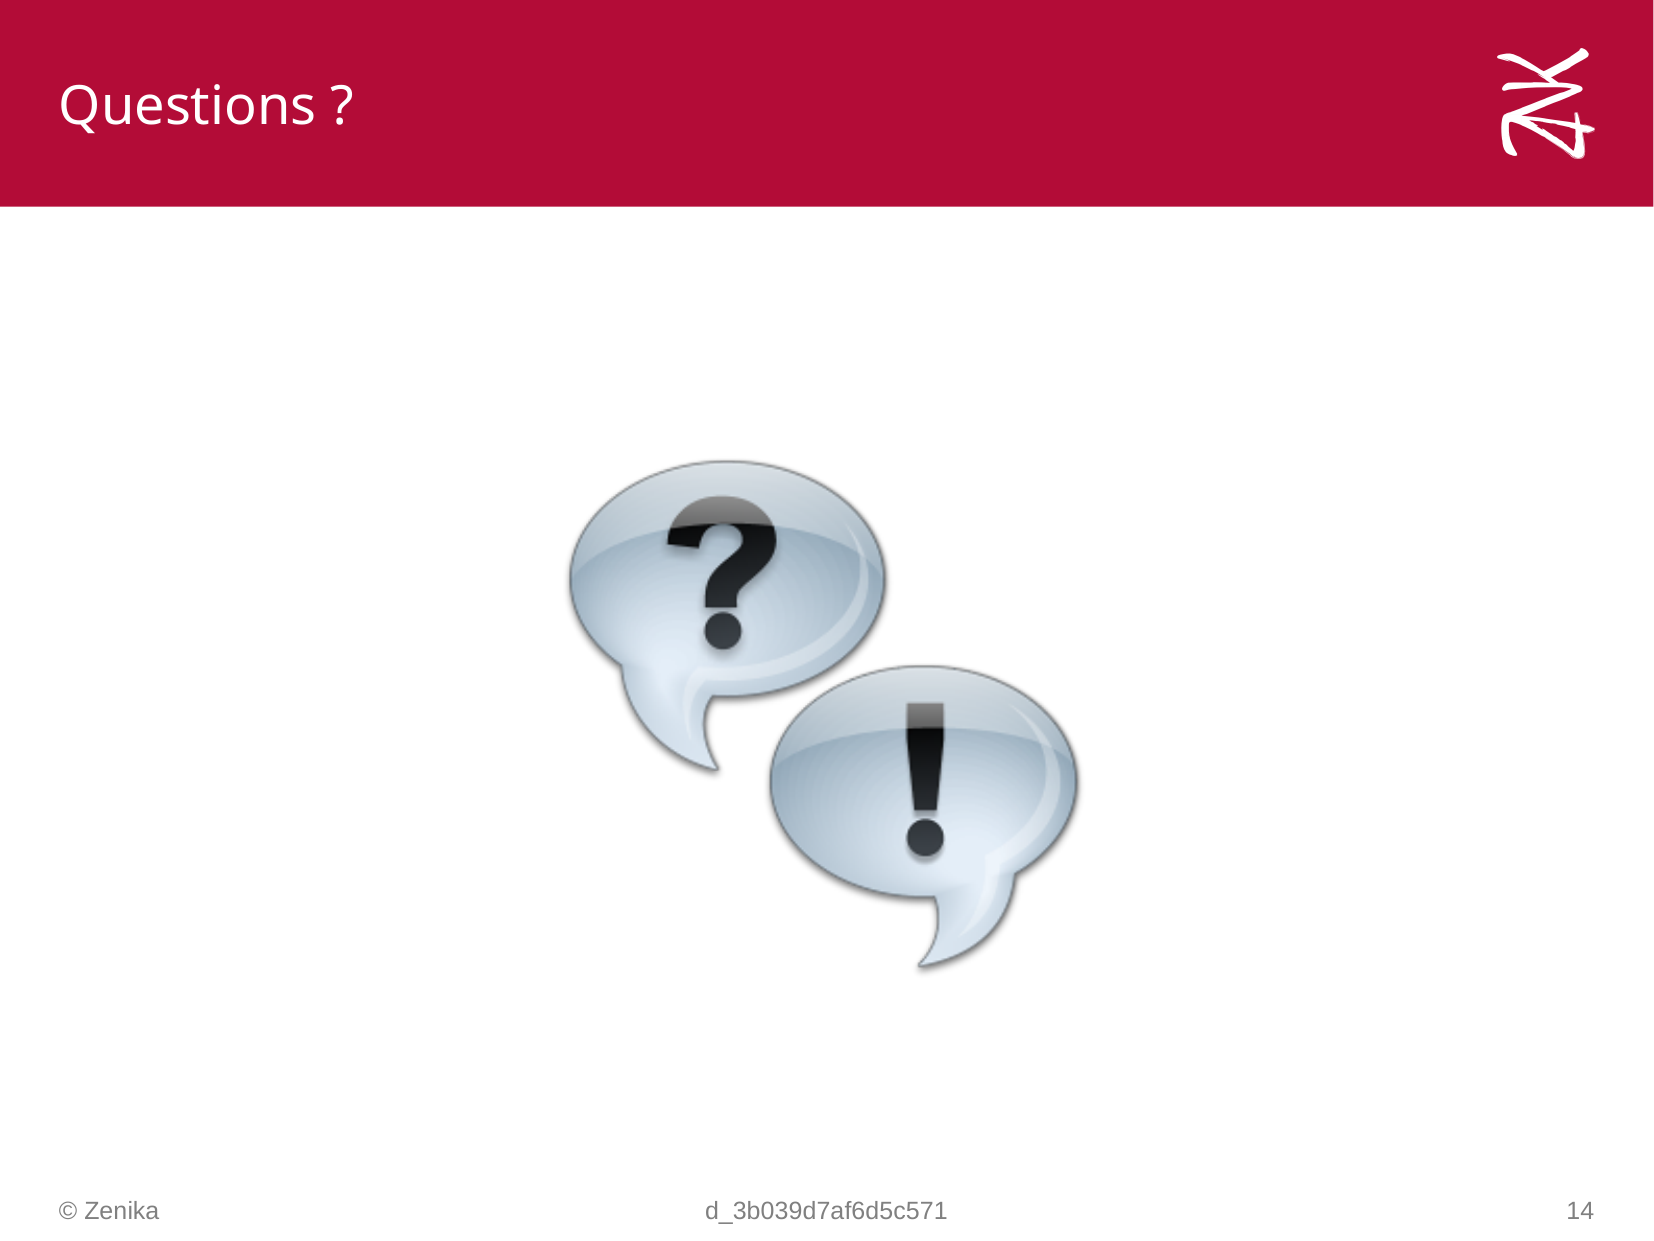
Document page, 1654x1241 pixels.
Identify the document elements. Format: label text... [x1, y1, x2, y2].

title Questions ? [59, 29, 1595, 178]
picture [560, 447, 1094, 982]
